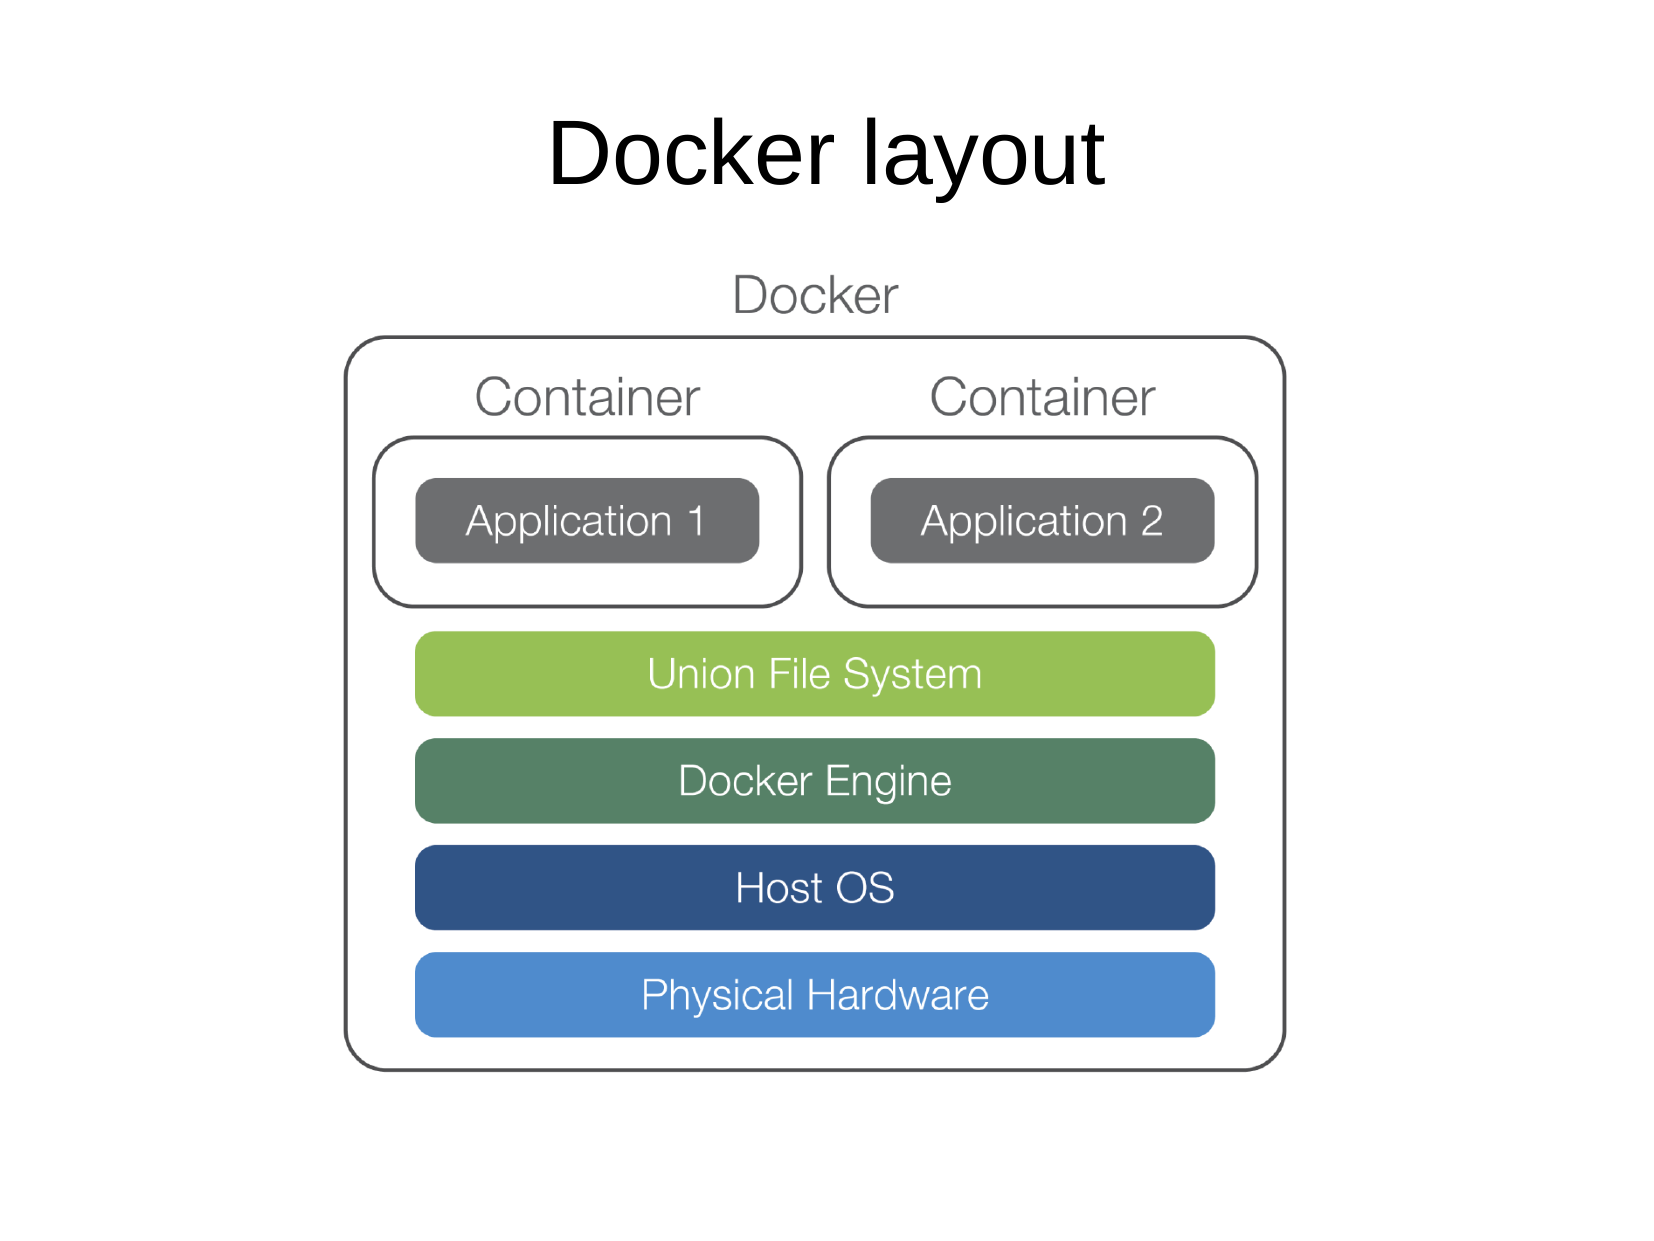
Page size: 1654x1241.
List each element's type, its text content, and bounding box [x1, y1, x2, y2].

title Docker layout [82, 49, 1571, 257]
picture [259, 257, 1348, 1099]
